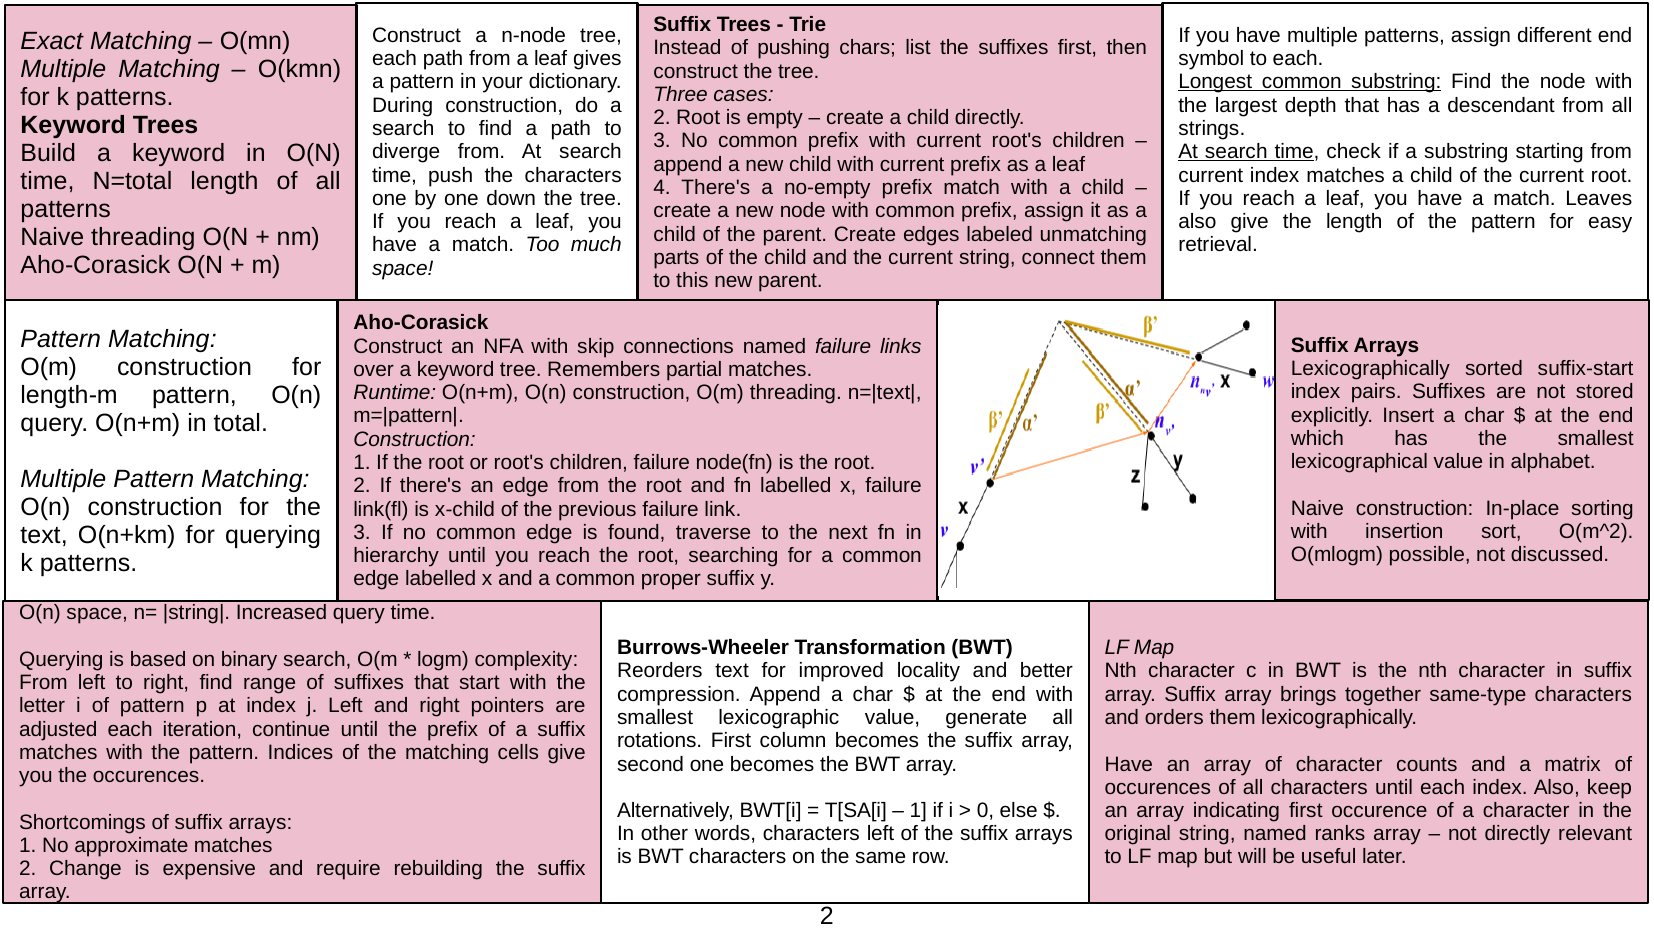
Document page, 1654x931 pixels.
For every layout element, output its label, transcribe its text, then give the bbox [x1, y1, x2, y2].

text_box LF Map Nth character c in BWT is the nth character in suffix array. Suffix array brings together same-type characters and orders them lexicographically. Have an array of character counts and a matrix of occurences of all characters until each index. Also, keep an array indicating first occurence of a character in the original string, named ranks array – not directly relevant to LF map but will be useful later. [1088, 601, 1648, 903]
text_box If you have multiple patterns, assign different end symbol to each. Longest common substring: Find the node with the largest depth that has a descendant from all strings. At search time, check if a substring starting from current index matches a child of the current root. If you reach a leaf, you have a match. Leaves also give the length of the pattern for easy retrieval. [1162, 3, 1649, 301]
text_box Exact Matching – O(mn) Multiple Matching – O(kmn) for k patterns. Keyword Trees Build a keyword in O(N) time, N=total length of all patterns Naive threading O(N + nm) Aho-Corasick O(N + m) [4, 4, 356, 299]
text_box Pattern Matching: O(m) construction for length-m pattern, O(n) query. O(n+m) in total. Multiple Pattern Matching: O(n) construction for the text, O(n+km) for querying k patterns. [4, 299, 337, 601]
text_box Suffix Trees - Trie Instead of pushing chars; list the suffixes first, then construct the tree. Three cases: 2. Root is empty – create a child directly. 3. No common prefix with current root's children – append a new child with current prefix as a leaf 4. There's a no-empty prefix match with a child – create a new node with common prefix, assign it as a child of the parent. Create edges labeled unmatching parts of the child and the current string, connect them to this new parent. [638, 4, 1162, 300]
text_box <number> [754, 903, 899, 931]
text_box Construct a n-node tree, each path from a leaf gives a pattern in your dictionary. During construction, do a search to find a path to diverge from. At search time, push the characters one by one down the tree. If you reach a leaf, you have a match. Too much space! [356, 3, 638, 299]
text_box Suffix Arrays Lexicographically sorted suffix-start index pairs. Suffixes are not stored explicitly. Insert a char $ at the end which has the smallest lexicographical value in alphabet. Naive construction: In-place sorting with insertion sort, O(m^2). O(mlogm) possible, not discussed. [1275, 300, 1650, 601]
text_box Burrows-Wheeler Transformation (BWT) Reorders text for improved locality and better compression. Append a char $ at the end with smallest lexicographic value, generate all rotations. First column becomes the suffix array, second one becomes the BWT array. Alternatively, BWT[i] = T[SA[i] – 1] if i > 0, else $. In other words, characters left of the suffix arrays is BWT characters on the same row. [601, 601, 1088, 903]
picture [938, 305, 1275, 596]
text_box Aho-Corasick Construct an NFA with skip connections named failure links over a keyword tree. Remembers partial matches. Runtime: O(n+m), O(n) construction, O(m) threading. n=|text|, m=|pattern|. Construction: 1. If the root or root's children, failure node(fn) is the root. 2. If there's an edge from the root and fn labelled x, failure link(fl) is x-child of the previous failure link. 3. If no common edge is found, traverse to the next fn in hierarchy until you reach the root, searching for a common edge labelled x and a common proper suffix y. [337, 299, 938, 601]
text_box O(n) space, n= |string|. Increased query time. Querying is based on binary search, O(m * logm) complexity: From left to right, find range of suffixes that start with the letter i of pattern p at index j. Left and right pointers are adjusted each iteration, continue until the prefix of a suffix matches with the pattern. Indices of the matching cells give you the occurences. Shortcomings of suffix arrays: 1. No approximate matches 2. Change is expensive and require rebuilding the suffix array. [3, 601, 601, 903]
